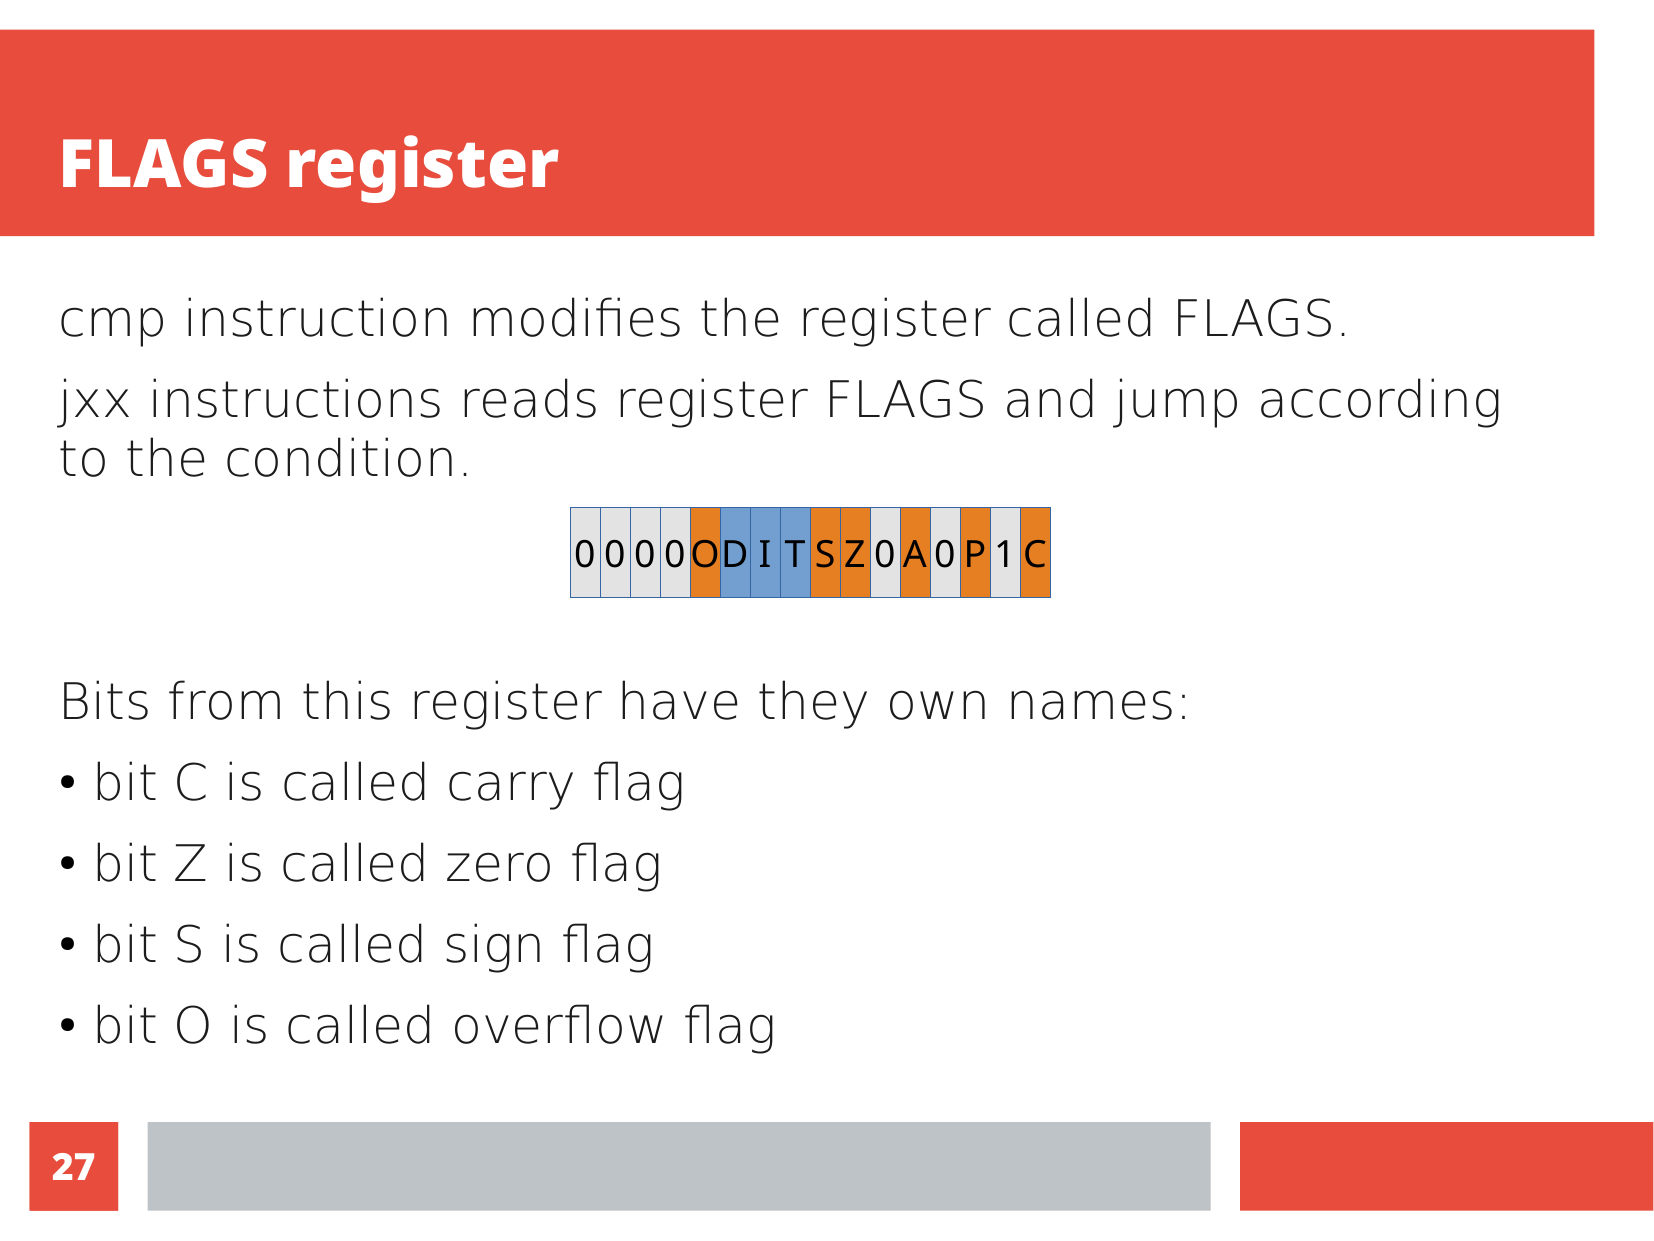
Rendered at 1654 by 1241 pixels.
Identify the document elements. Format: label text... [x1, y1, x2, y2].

text_box I [751, 507, 781, 598]
text_box A [901, 507, 930, 598]
text_box 1 [991, 507, 1021, 598]
text_box 0 [661, 507, 691, 598]
text_box T [781, 507, 811, 598]
text_box Z [841, 507, 870, 598]
text_box S [811, 507, 841, 598]
text_box P [961, 507, 991, 598]
text_box 0 [930, 507, 961, 598]
title FLAGS register [59, 59, 1595, 207]
text_box 0 [631, 507, 661, 598]
text_box C [1021, 507, 1051, 598]
list cmp instruction modifies the register called FLAGS. jxx instructions reads register FLAGS and jump according to the condition. Bits from this register have they own names: bit C is called carry flag bit Z is called zero flag bit S is called sign flag bit O is called overflow flag [59, 289, 1565, 1058]
text_box 0 [601, 507, 631, 598]
text_box O [691, 507, 721, 598]
text_box 0 [870, 507, 901, 598]
text_box D [721, 507, 751, 598]
text_box 0 [570, 507, 601, 598]
